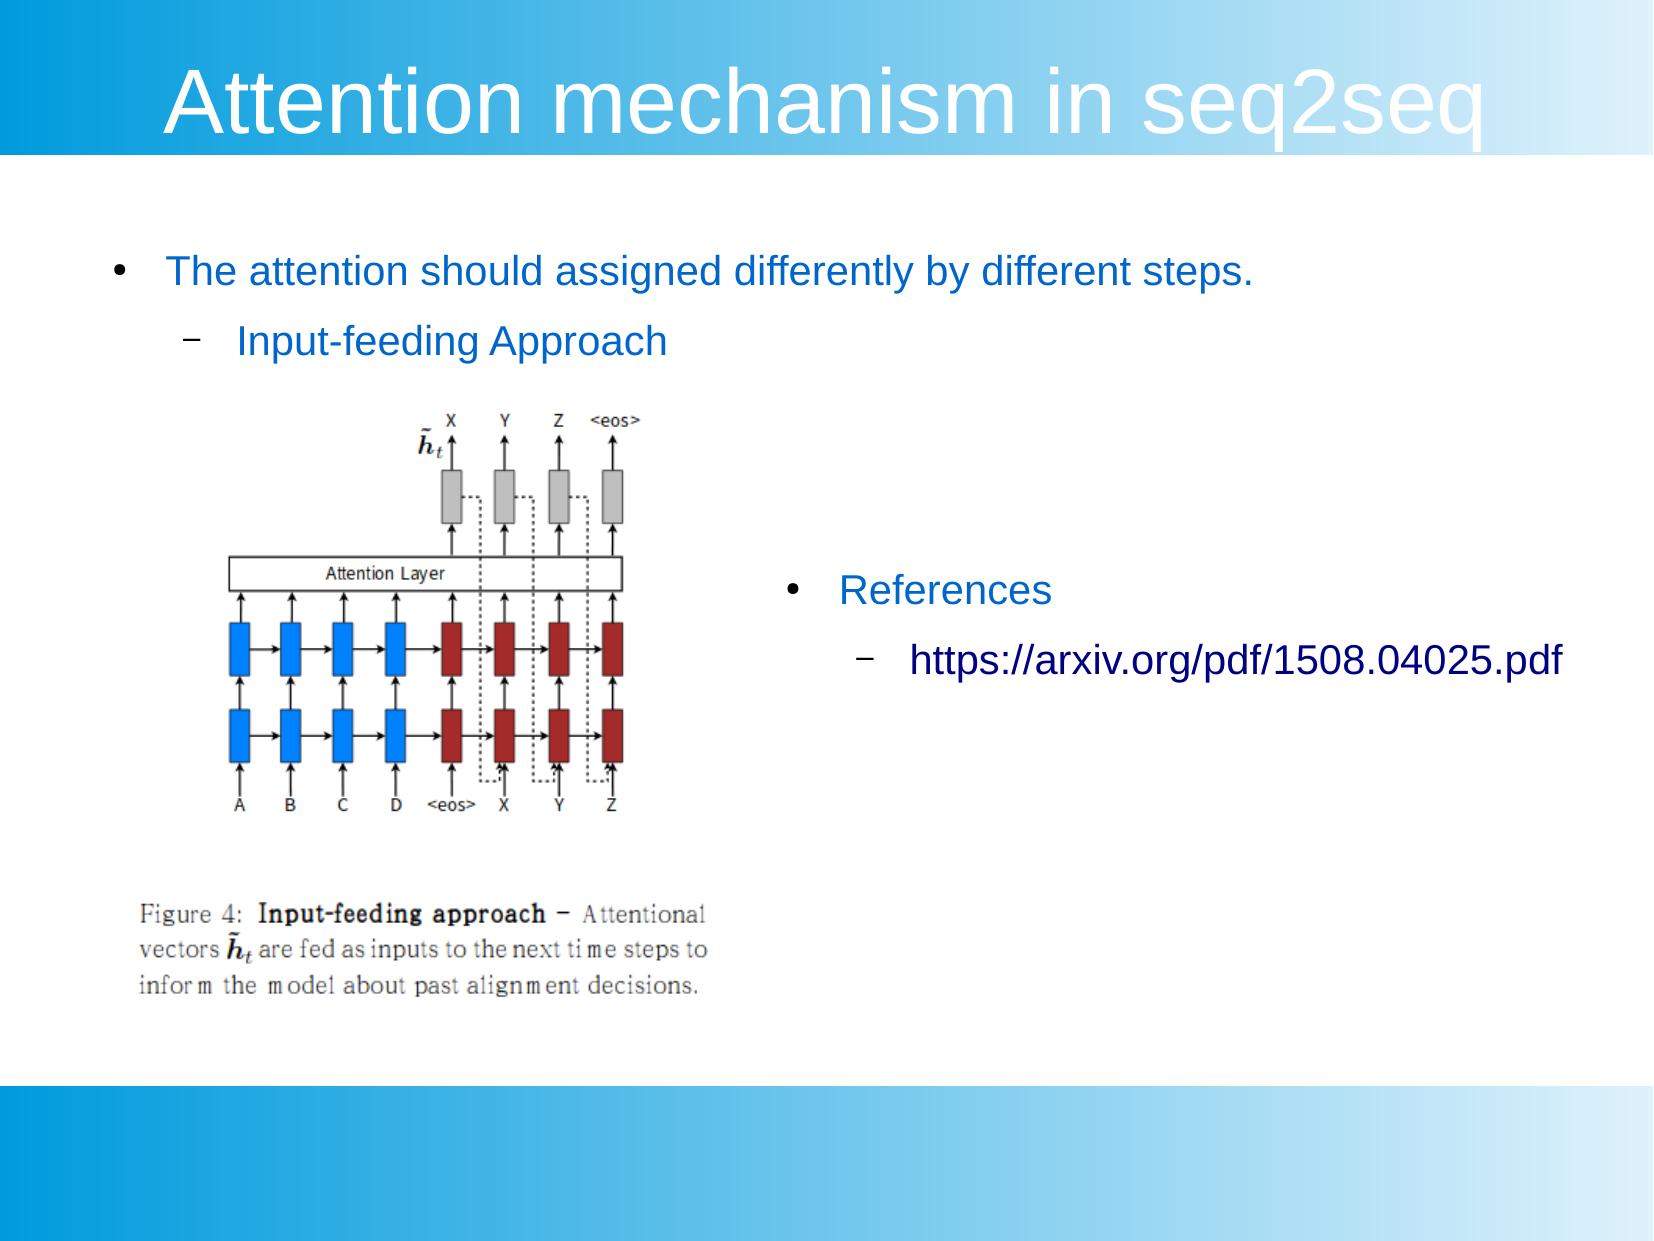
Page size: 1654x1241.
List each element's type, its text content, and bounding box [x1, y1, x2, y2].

picture [183, 387, 662, 827]
list The attention should assigned differently by different steps. Input-feeding Approach [94, 248, 1500, 308]
title Attention mechanism in seq2seq [82, 49, 1571, 155]
picture [112, 882, 733, 1016]
list References https://arxiv.org/pdf/1508.04025.pdf [767, 566, 1595, 626]
